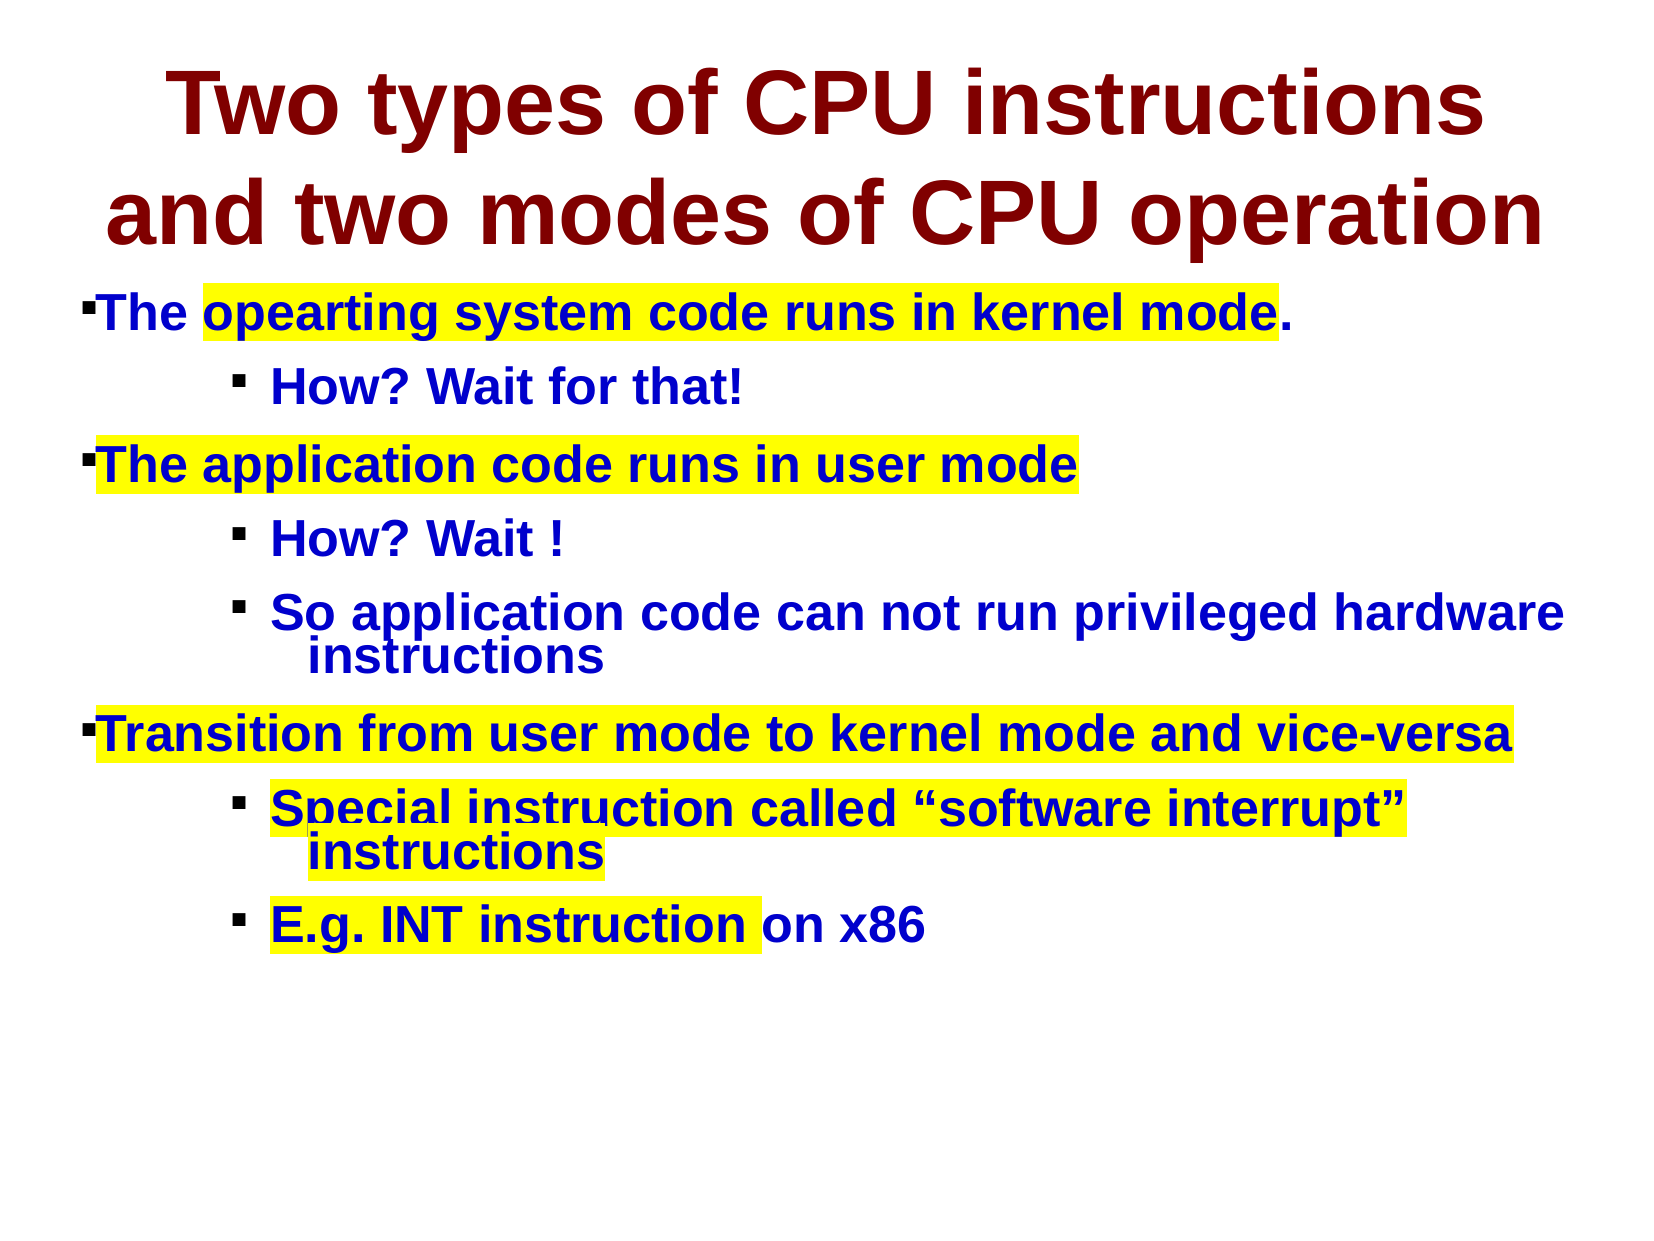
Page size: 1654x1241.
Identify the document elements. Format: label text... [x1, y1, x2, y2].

list The opearting system code runs in kernel mode. How? Wait for that! The application code runs in user mode How? Wait ! So application code can not run privileged hardware instructions Transition from user mode to kernel mode and vice-versa Special instruction called “software interrupt” instructions E.g. INT instruction on x86 [82, 290, 1571, 1010]
title Two types of CPU instructions and two modes of CPU operation [82, 49, 1571, 257]
